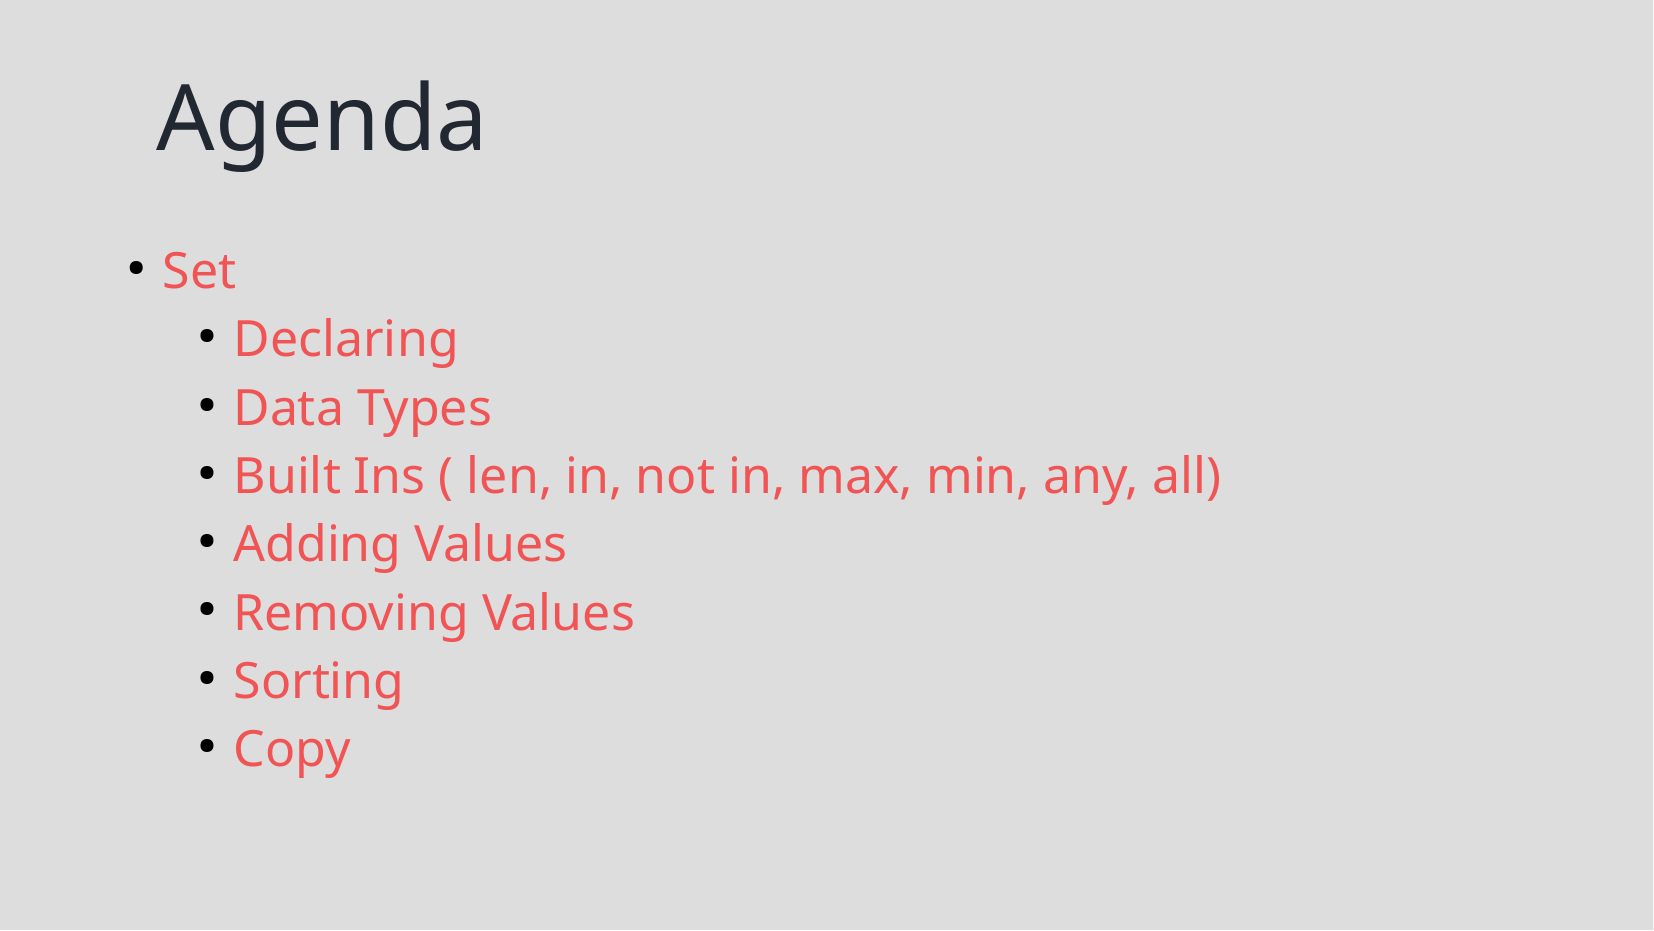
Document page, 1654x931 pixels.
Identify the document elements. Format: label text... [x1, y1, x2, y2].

text_box Set Declaring Data Types Built Ins ( len, in, not in, max, min, any, all) Adding Values Removing Values Sorting Copy [112, 227, 1555, 799]
title Agenda [82, 37, 563, 193]
